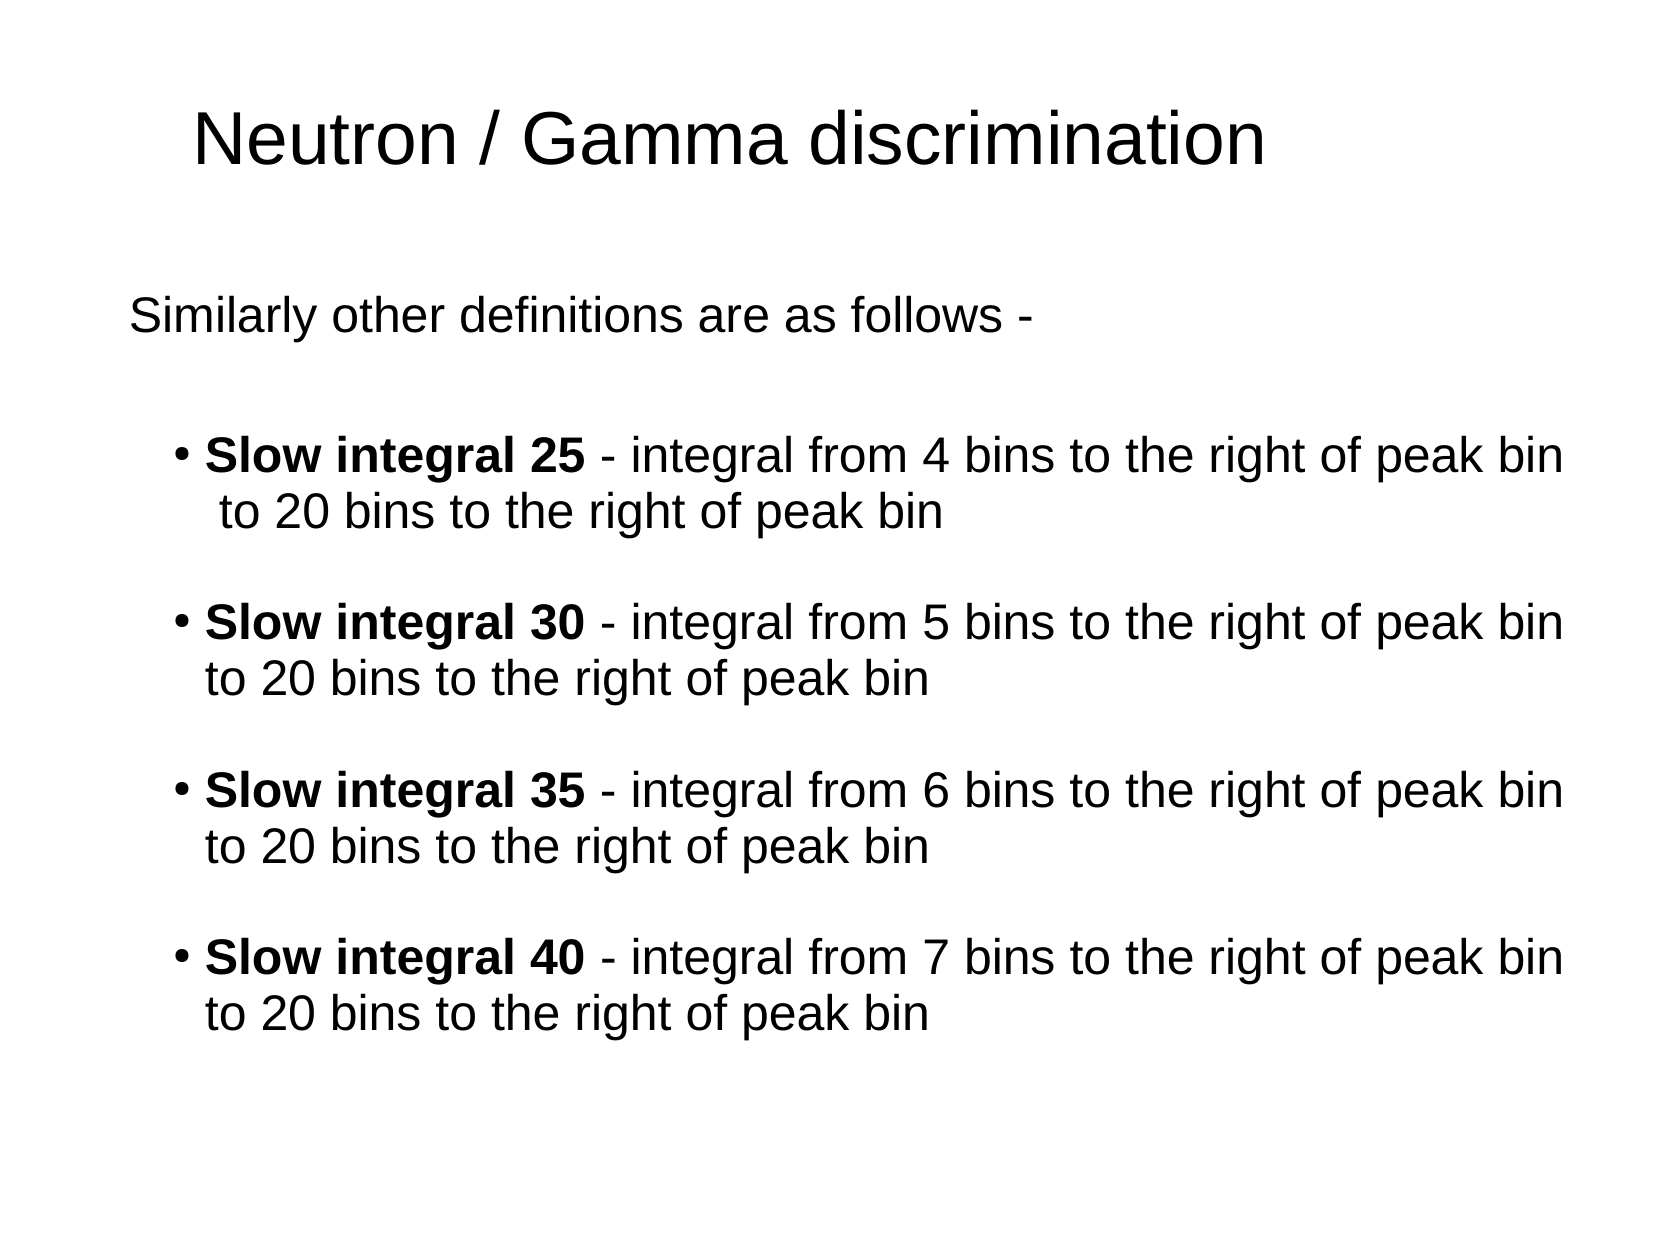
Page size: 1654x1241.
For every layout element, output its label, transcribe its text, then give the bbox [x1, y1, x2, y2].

text_box Slow integral 25 - integral from 4 bins to the right of peak bin to 20 bins to the right of peak bin Slow integral 30 - integral from 5 bins to the right of peak bin to 20 bins to the right of peak bin Slow integral 35 - integral from 6 bins to the right of peak bin to 20 bins to the right of peak bin Slow integral 40 - integral from 7 bins to the right of peak bin to 20 bins to the right of peak bin [158, 420, 1584, 1049]
text_box Neutron / Gamma discrimination [177, 89, 1654, 203]
text_box Similarly other definitions are as follows - [114, 279, 1260, 393]
